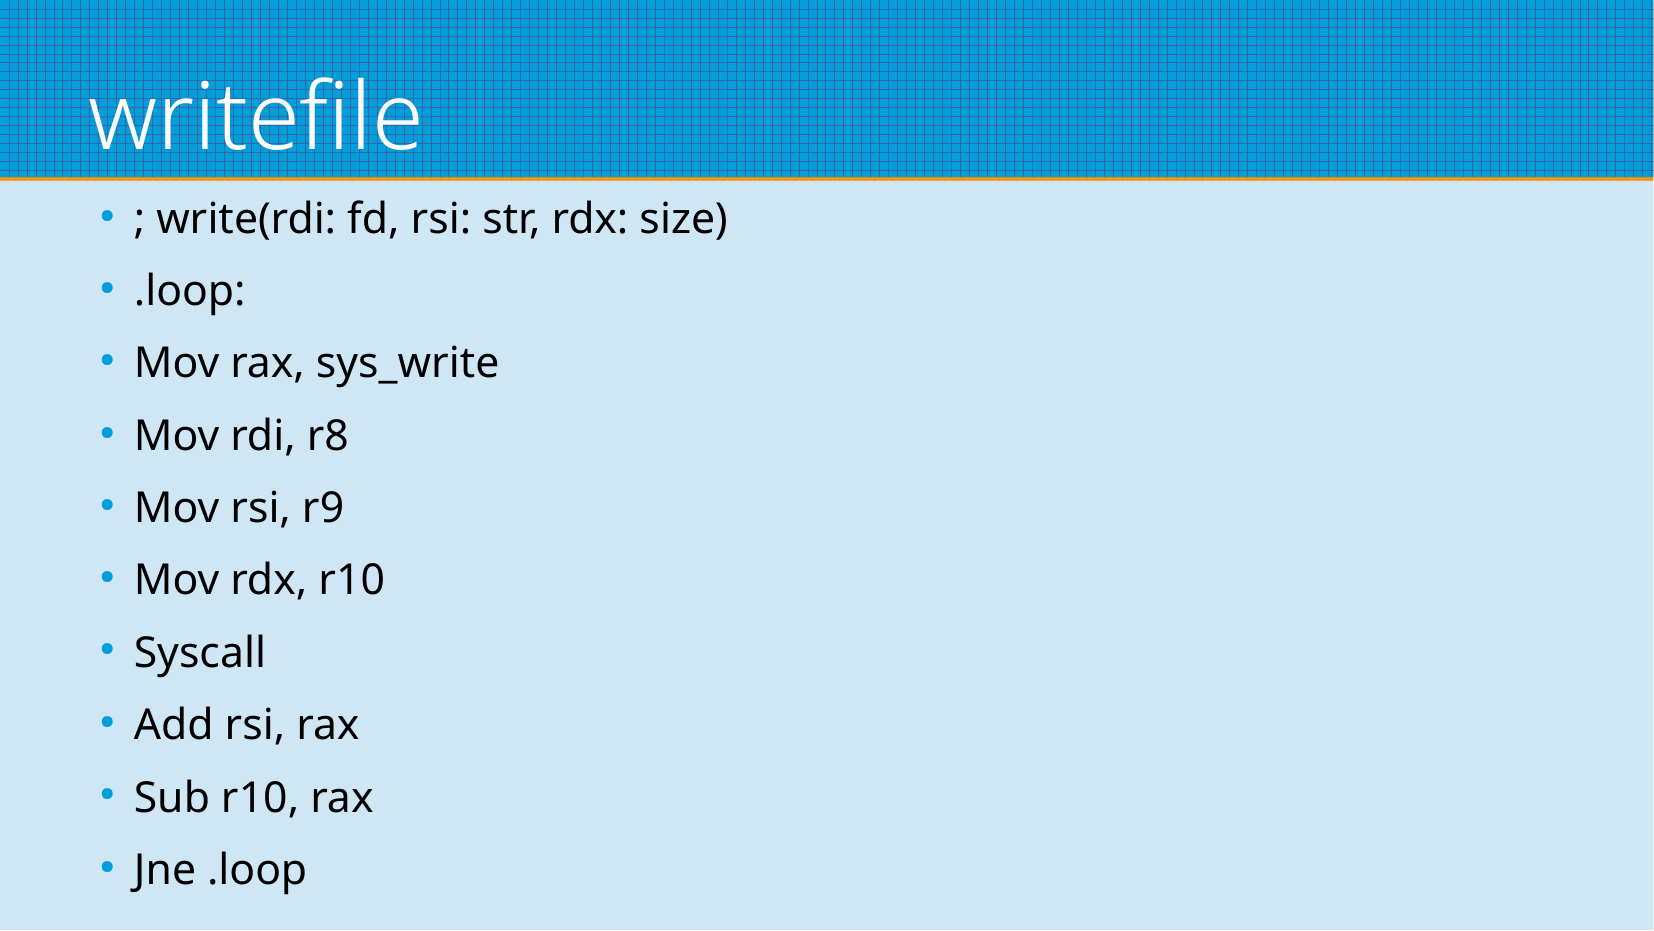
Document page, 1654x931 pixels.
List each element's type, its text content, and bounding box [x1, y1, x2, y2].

title writefile [88, 14, 1565, 178]
list ; write(rdi: fd, rsi: str, rdx: size) .loop: Mov rax, sys_write Mov rdi, r8 Mov rsi, r9 Mov rdx, r10 Syscall Add rsi, rax Sub r10, rax Jne .loop [88, 187, 1565, 901]
